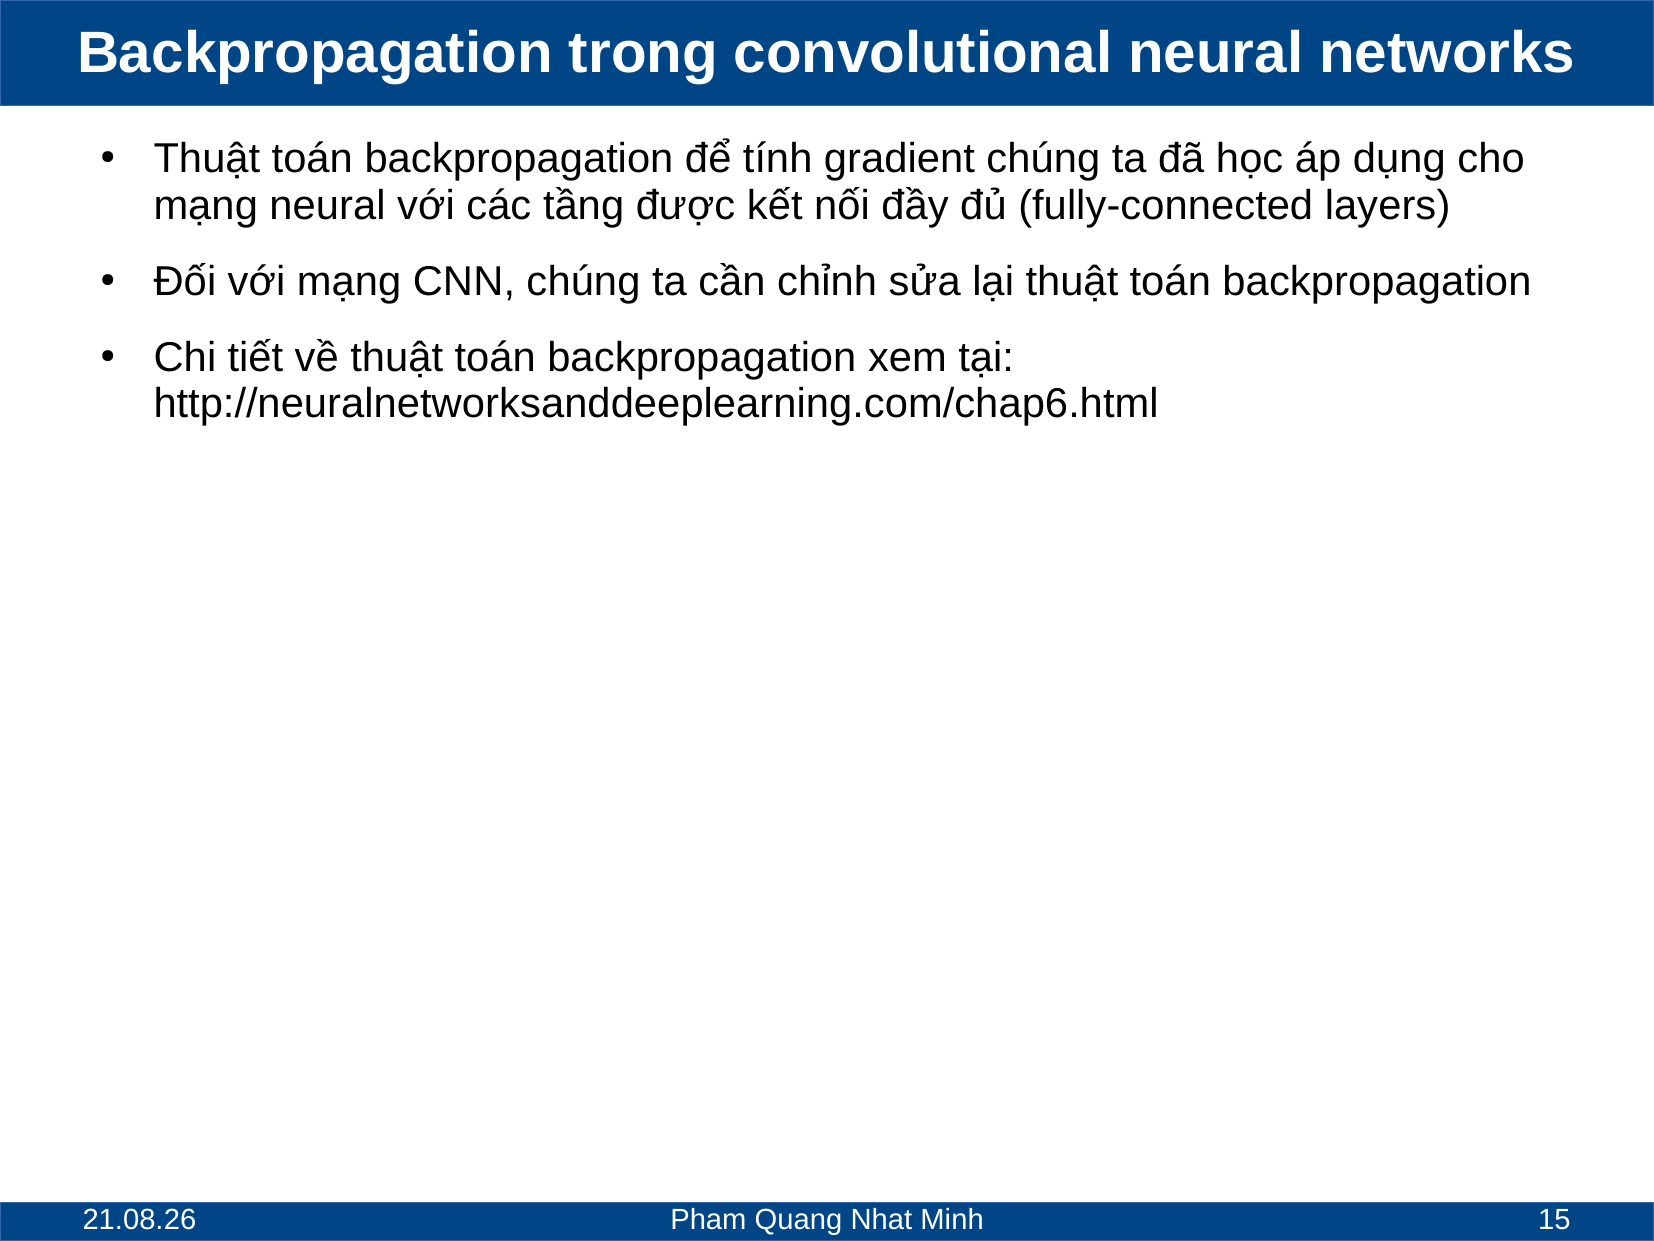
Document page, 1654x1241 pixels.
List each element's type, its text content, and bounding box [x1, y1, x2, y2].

list Thuật toán backpropagation để tính gradient chúng ta đã học áp dụng cho mạng neural với các tầng được kết nối đầy đủ (fully-connected layers) Đối với mạng CNN, chúng ta cần chỉnh sửa lại thuật toán backpropagation Chi tiết về thuật toán backpropagation xem tại: http://neuralnetworksanddeeplearning.com/chap6.html [82, 135, 1571, 855]
title Backpropagation trong convolutional neural networks [0, 0, 1654, 106]
